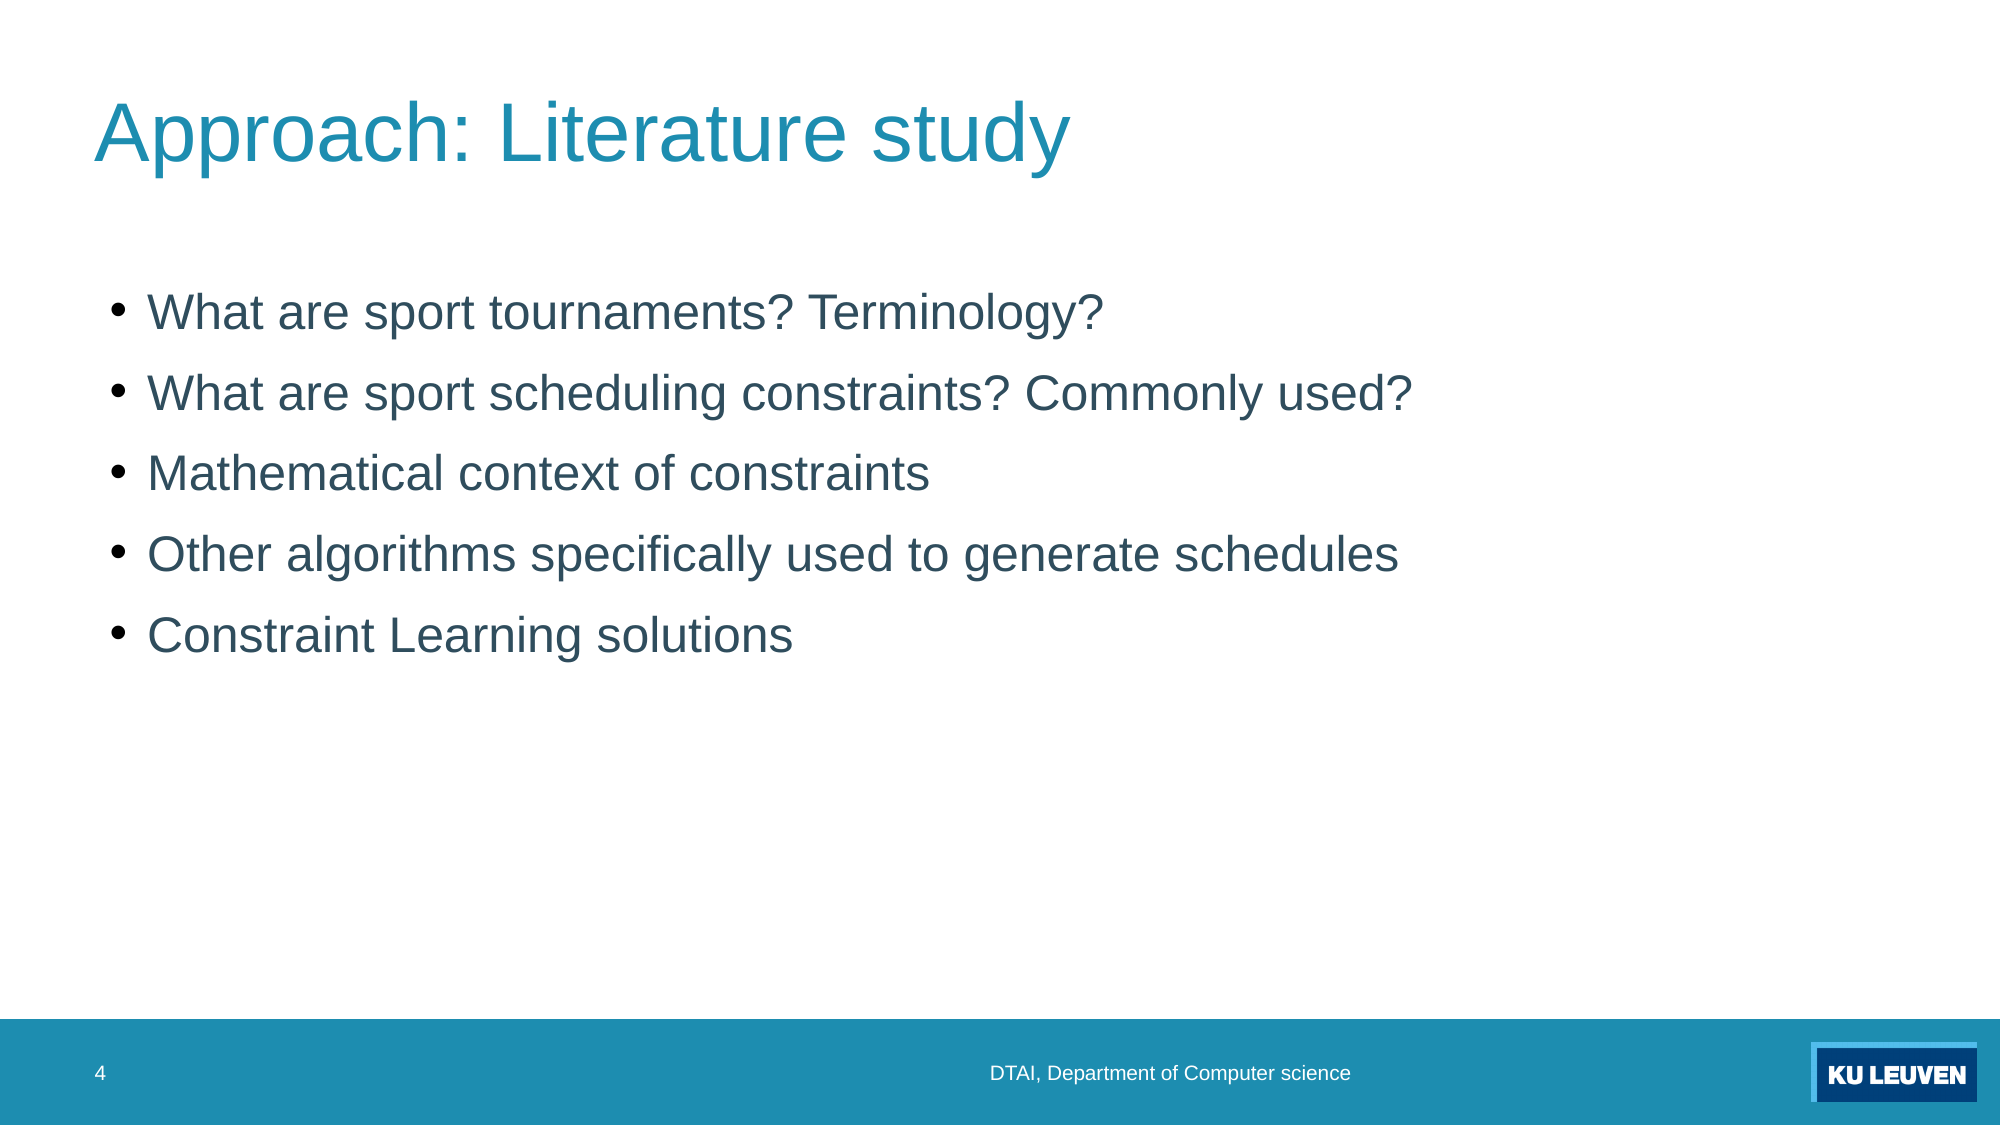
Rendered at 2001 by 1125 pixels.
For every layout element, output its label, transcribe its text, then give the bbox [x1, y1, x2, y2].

text_box DTAI, Department of Computer science [989, 1018, 1809, 1125]
picture [1811, 1042, 1977, 1102]
list What are sport tournaments? Terminology? What are sport scheduling constraints? Commonly used? Mathematical context of constraints Other algorithms specifically used to generate schedules Constraint Learning solutions [94, 271, 1906, 1004]
title Approach: Literature study [94, 33, 1906, 223]
text_box <number> [94, 1018, 201, 1125]
